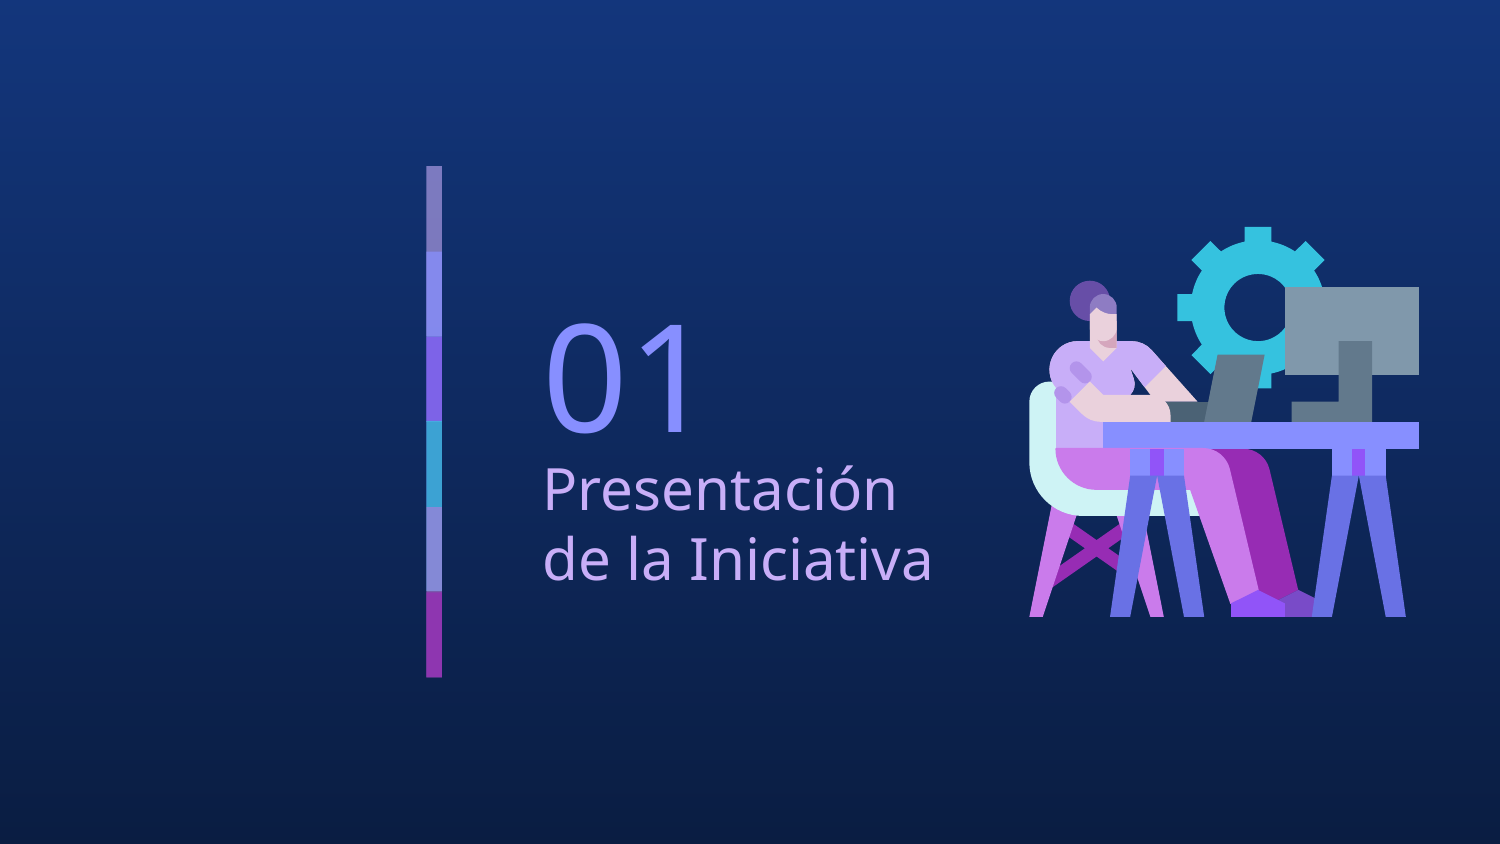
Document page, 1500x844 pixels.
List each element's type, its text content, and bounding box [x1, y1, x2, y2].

title Presentación de la Iniciativa [527, 472, 958, 573]
text_box [1029, 226, 1419, 617]
title 01 [527, 271, 790, 472]
